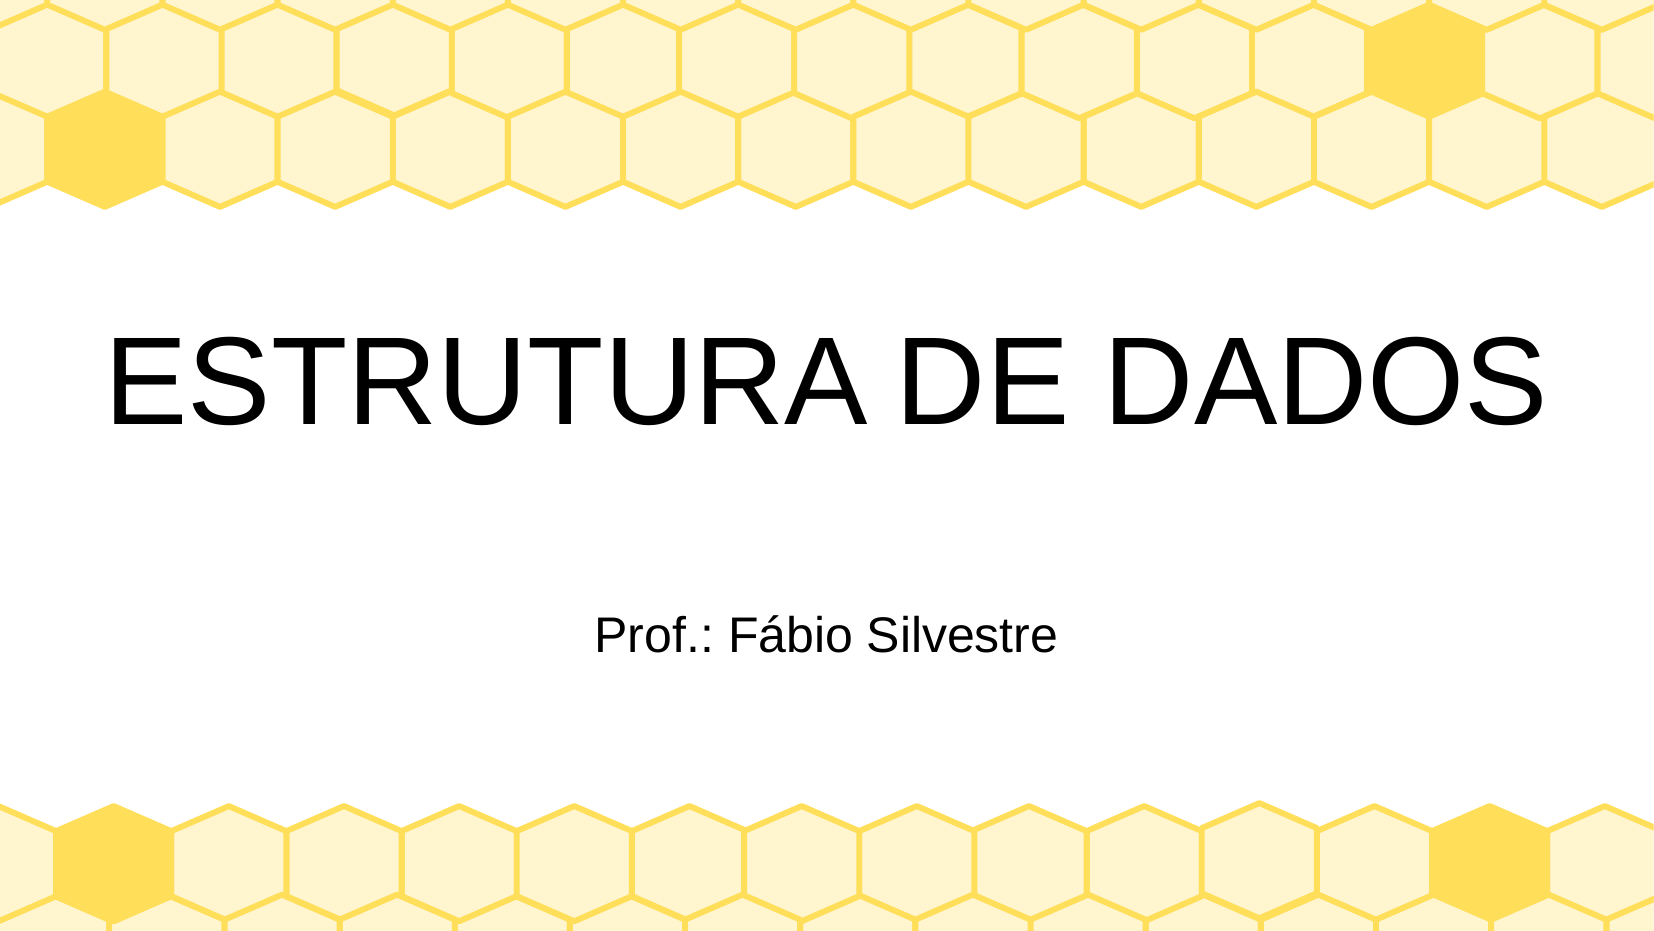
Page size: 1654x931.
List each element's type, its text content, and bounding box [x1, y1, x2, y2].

title ESTRUTURA DE DADOS [88, 277, 1565, 485]
subtitle Prof.: Fábio Silvestre [88, 561, 1565, 709]
